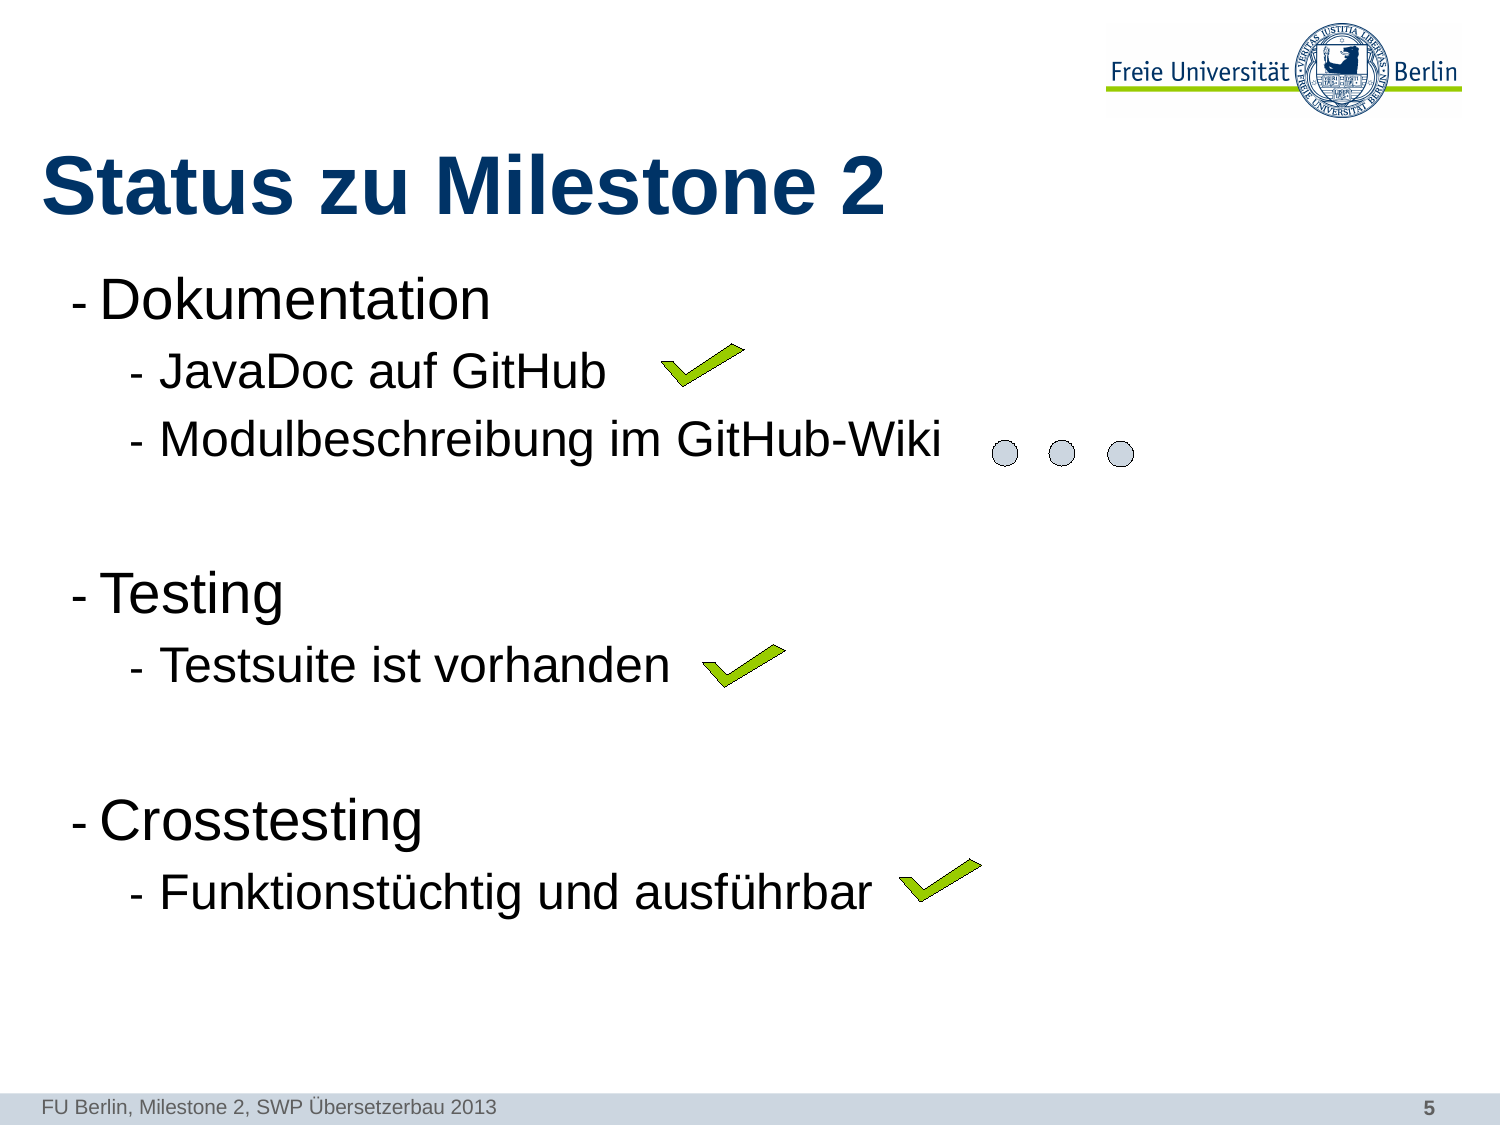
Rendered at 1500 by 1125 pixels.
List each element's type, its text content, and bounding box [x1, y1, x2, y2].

text_box [992, 440, 1018, 467]
picture [1106, 23, 1462, 118]
text_box [1107, 441, 1134, 467]
text_box [1048, 440, 1075, 467]
title Status zu Milestone 2 [41, 139, 1460, 233]
text_box [661, 343, 745, 387]
text_box [899, 858, 982, 902]
text_box [702, 644, 786, 688]
list Dokumentation JavaDoc auf GitHub Modulbeschreibung im GitHub-Wiki Testing Testsuite ist vorhanden Crosstesting Funktionstüchtig und ausführbar [41, 265, 1460, 1064]
